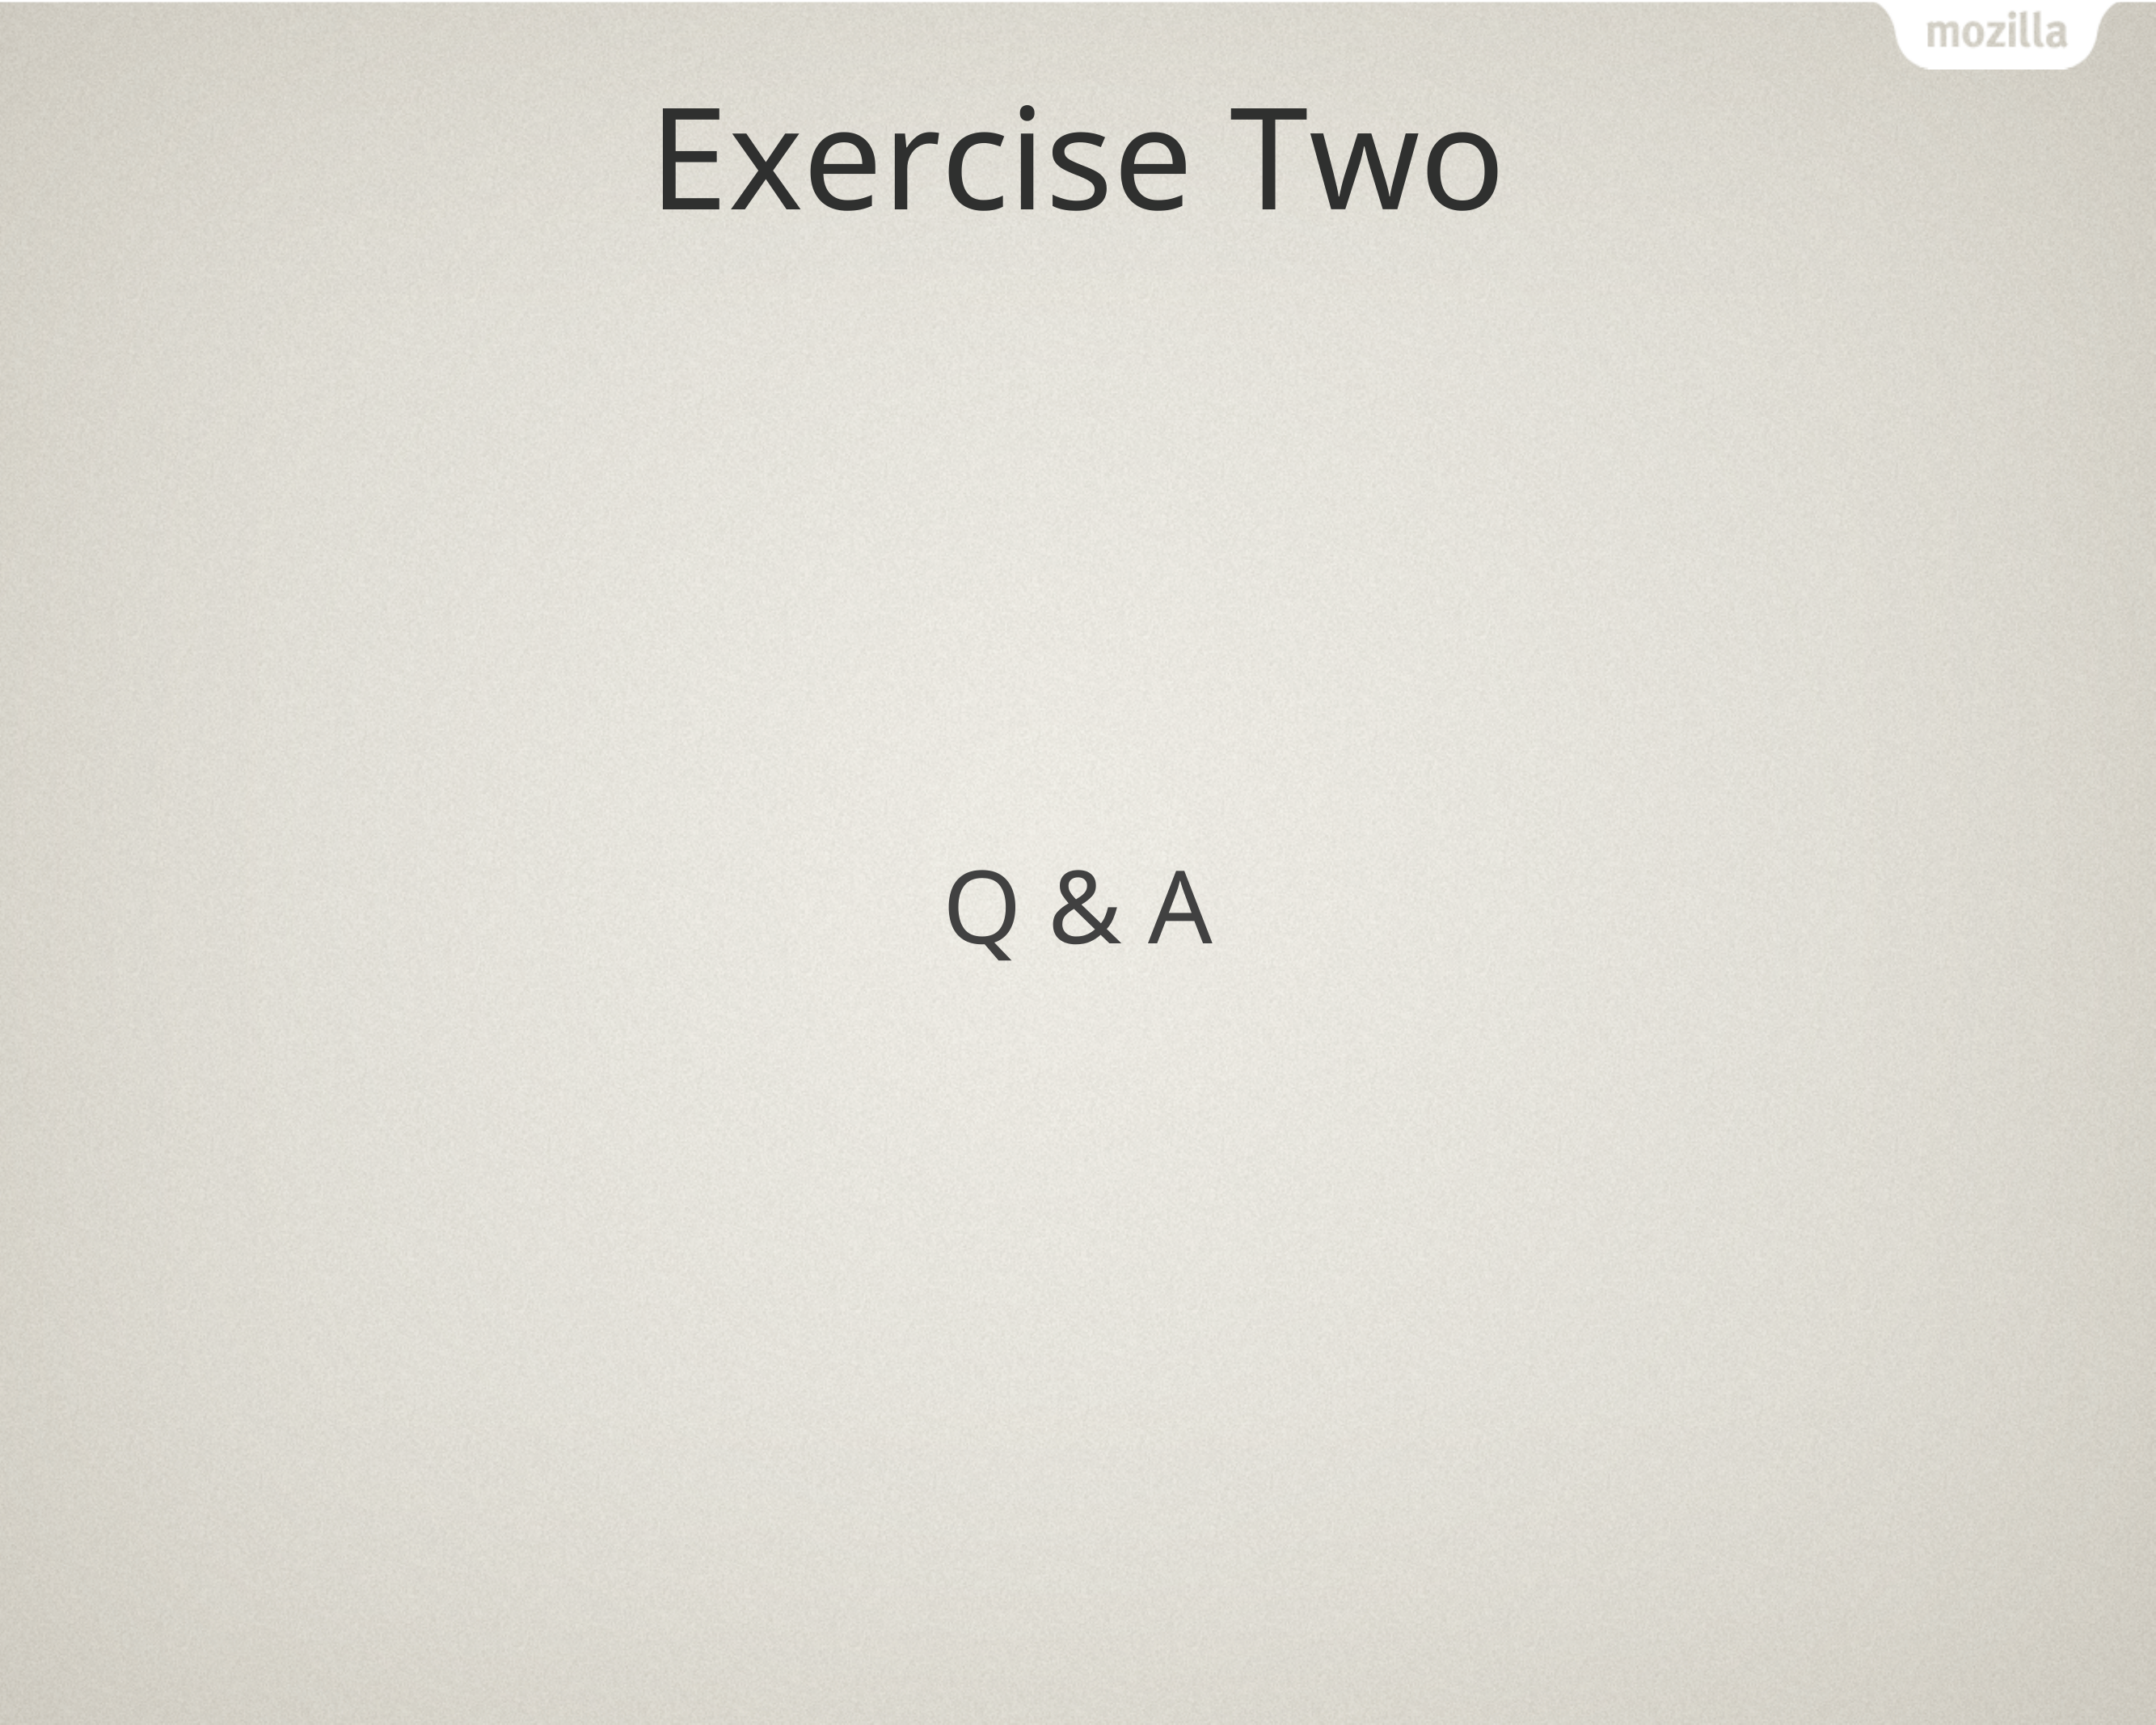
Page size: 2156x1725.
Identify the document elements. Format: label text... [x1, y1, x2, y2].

picture [0, 0, 2156, 1725]
subtitle Q & A [108, 403, 2048, 1404]
title Exercise Two [58, 45, 2097, 261]
